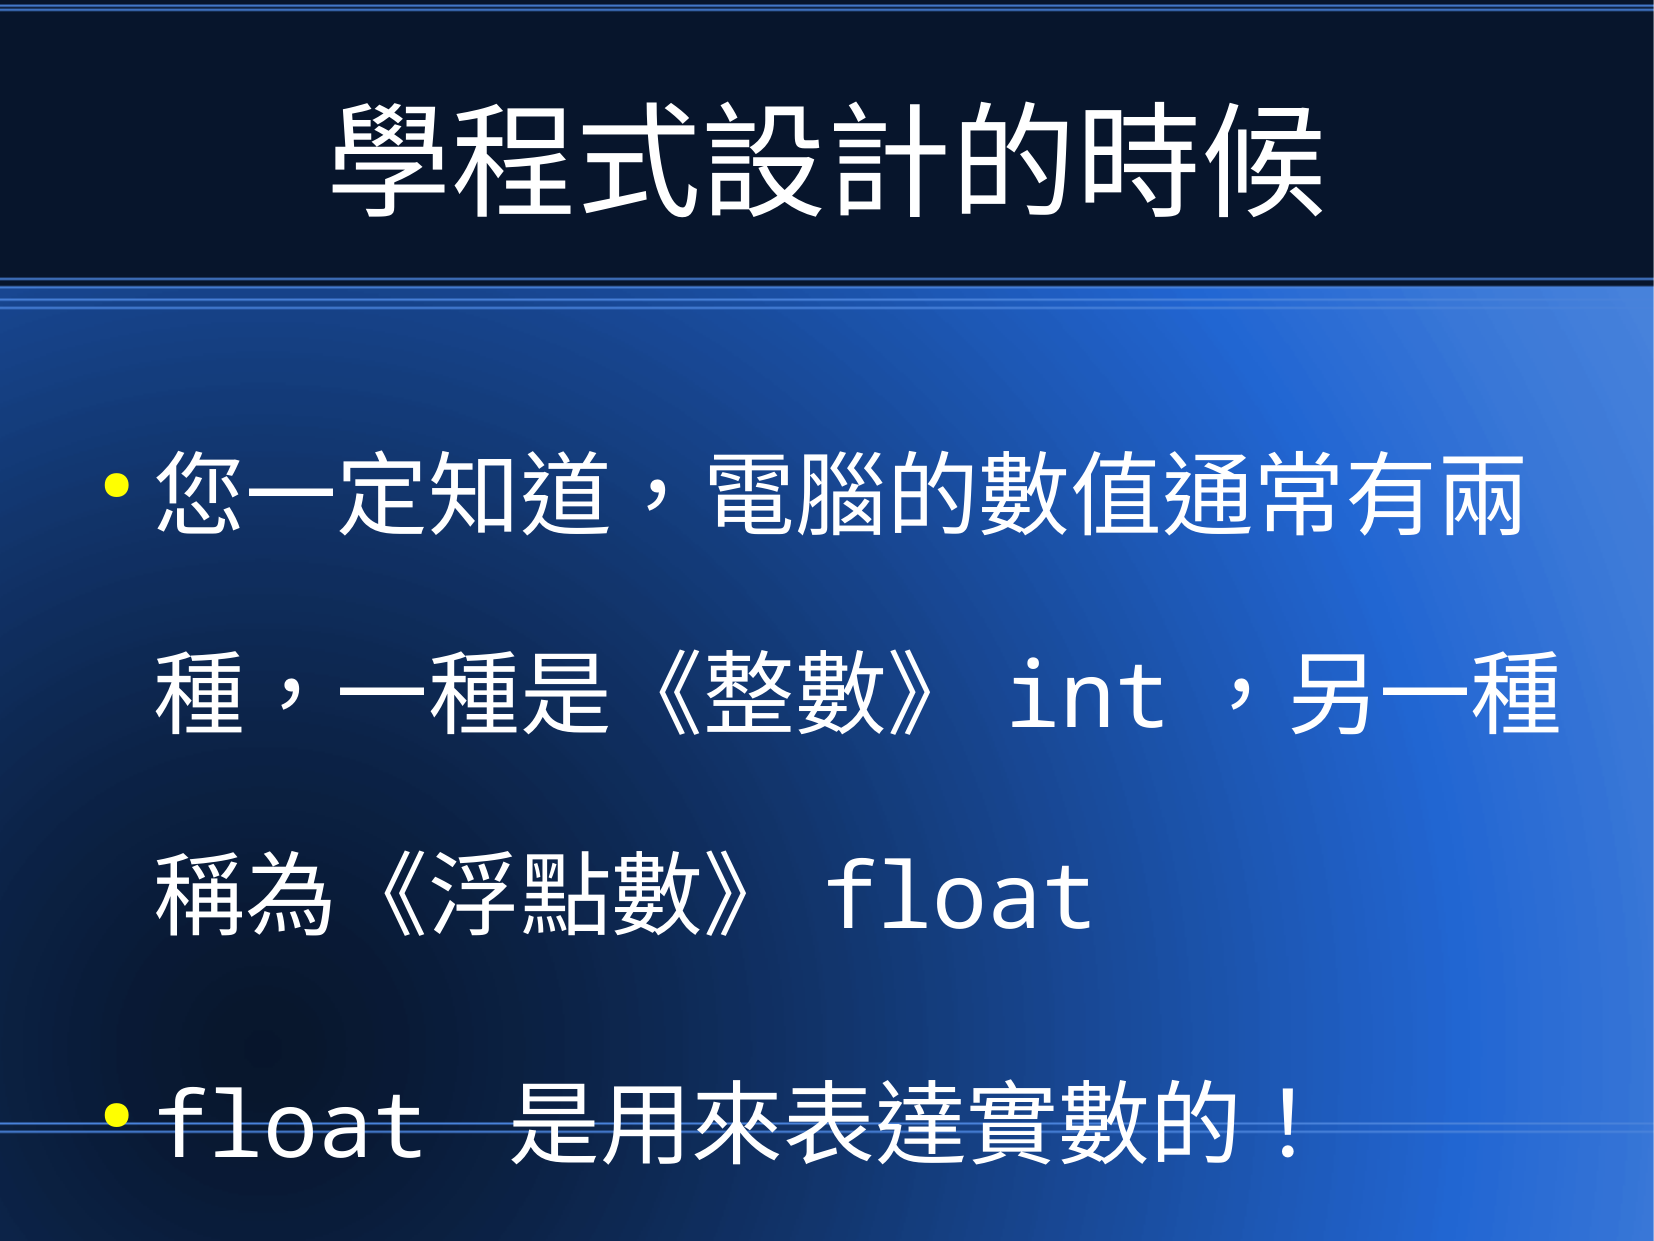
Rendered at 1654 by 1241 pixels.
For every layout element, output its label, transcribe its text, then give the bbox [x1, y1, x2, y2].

list 您一定知道，電腦的數值通常有兩種，一種是《整數》int，另一種稱為《浮點數》float float 是用來表達實數的！ [82, 355, 1571, 1241]
title 學程式設計的時候 [82, 49, 1571, 257]
picture [0, 0, 1654, 1241]
